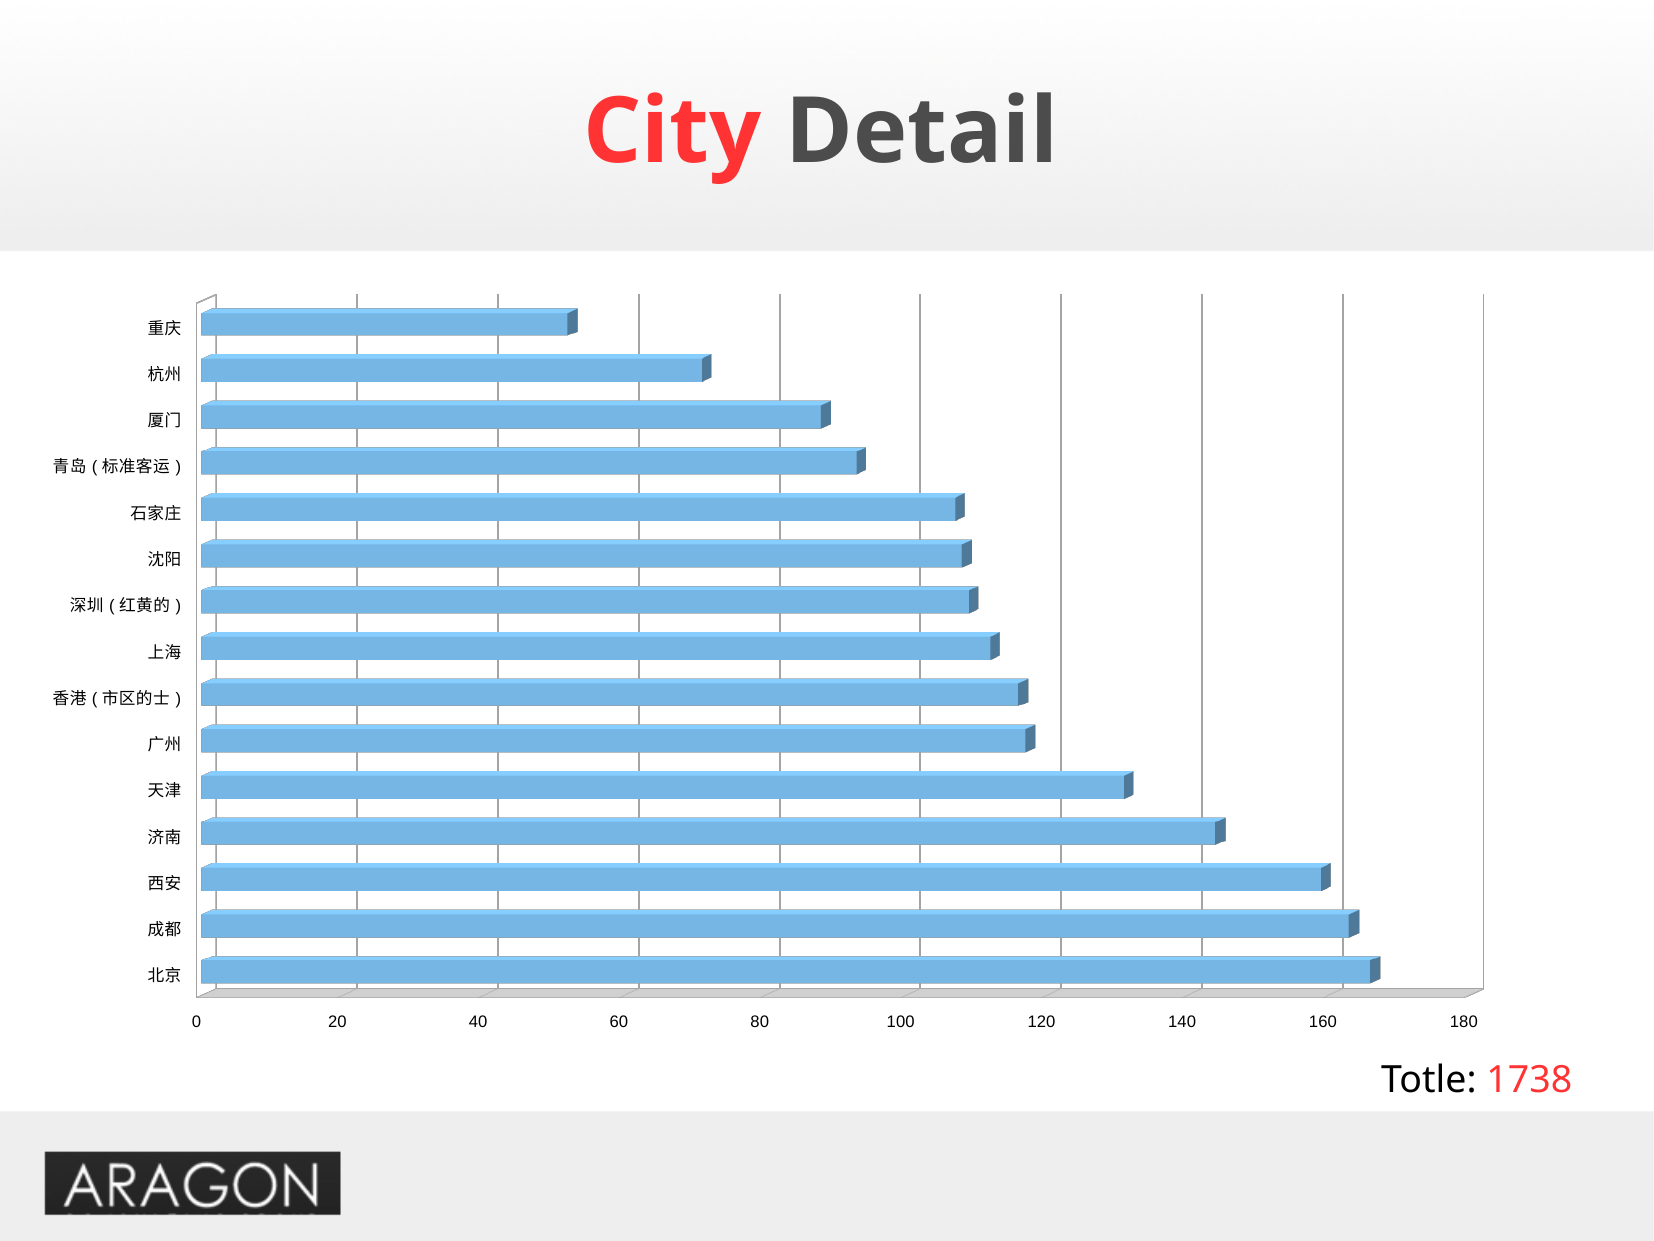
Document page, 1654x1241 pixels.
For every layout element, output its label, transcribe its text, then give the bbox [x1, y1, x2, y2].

text_box Totle: 1738 [1366, 1044, 1652, 1115]
picture [0, 0, 1654, 1241]
title City Detail [76, 31, 1565, 224]
chart [20, 279, 1516, 1047]
